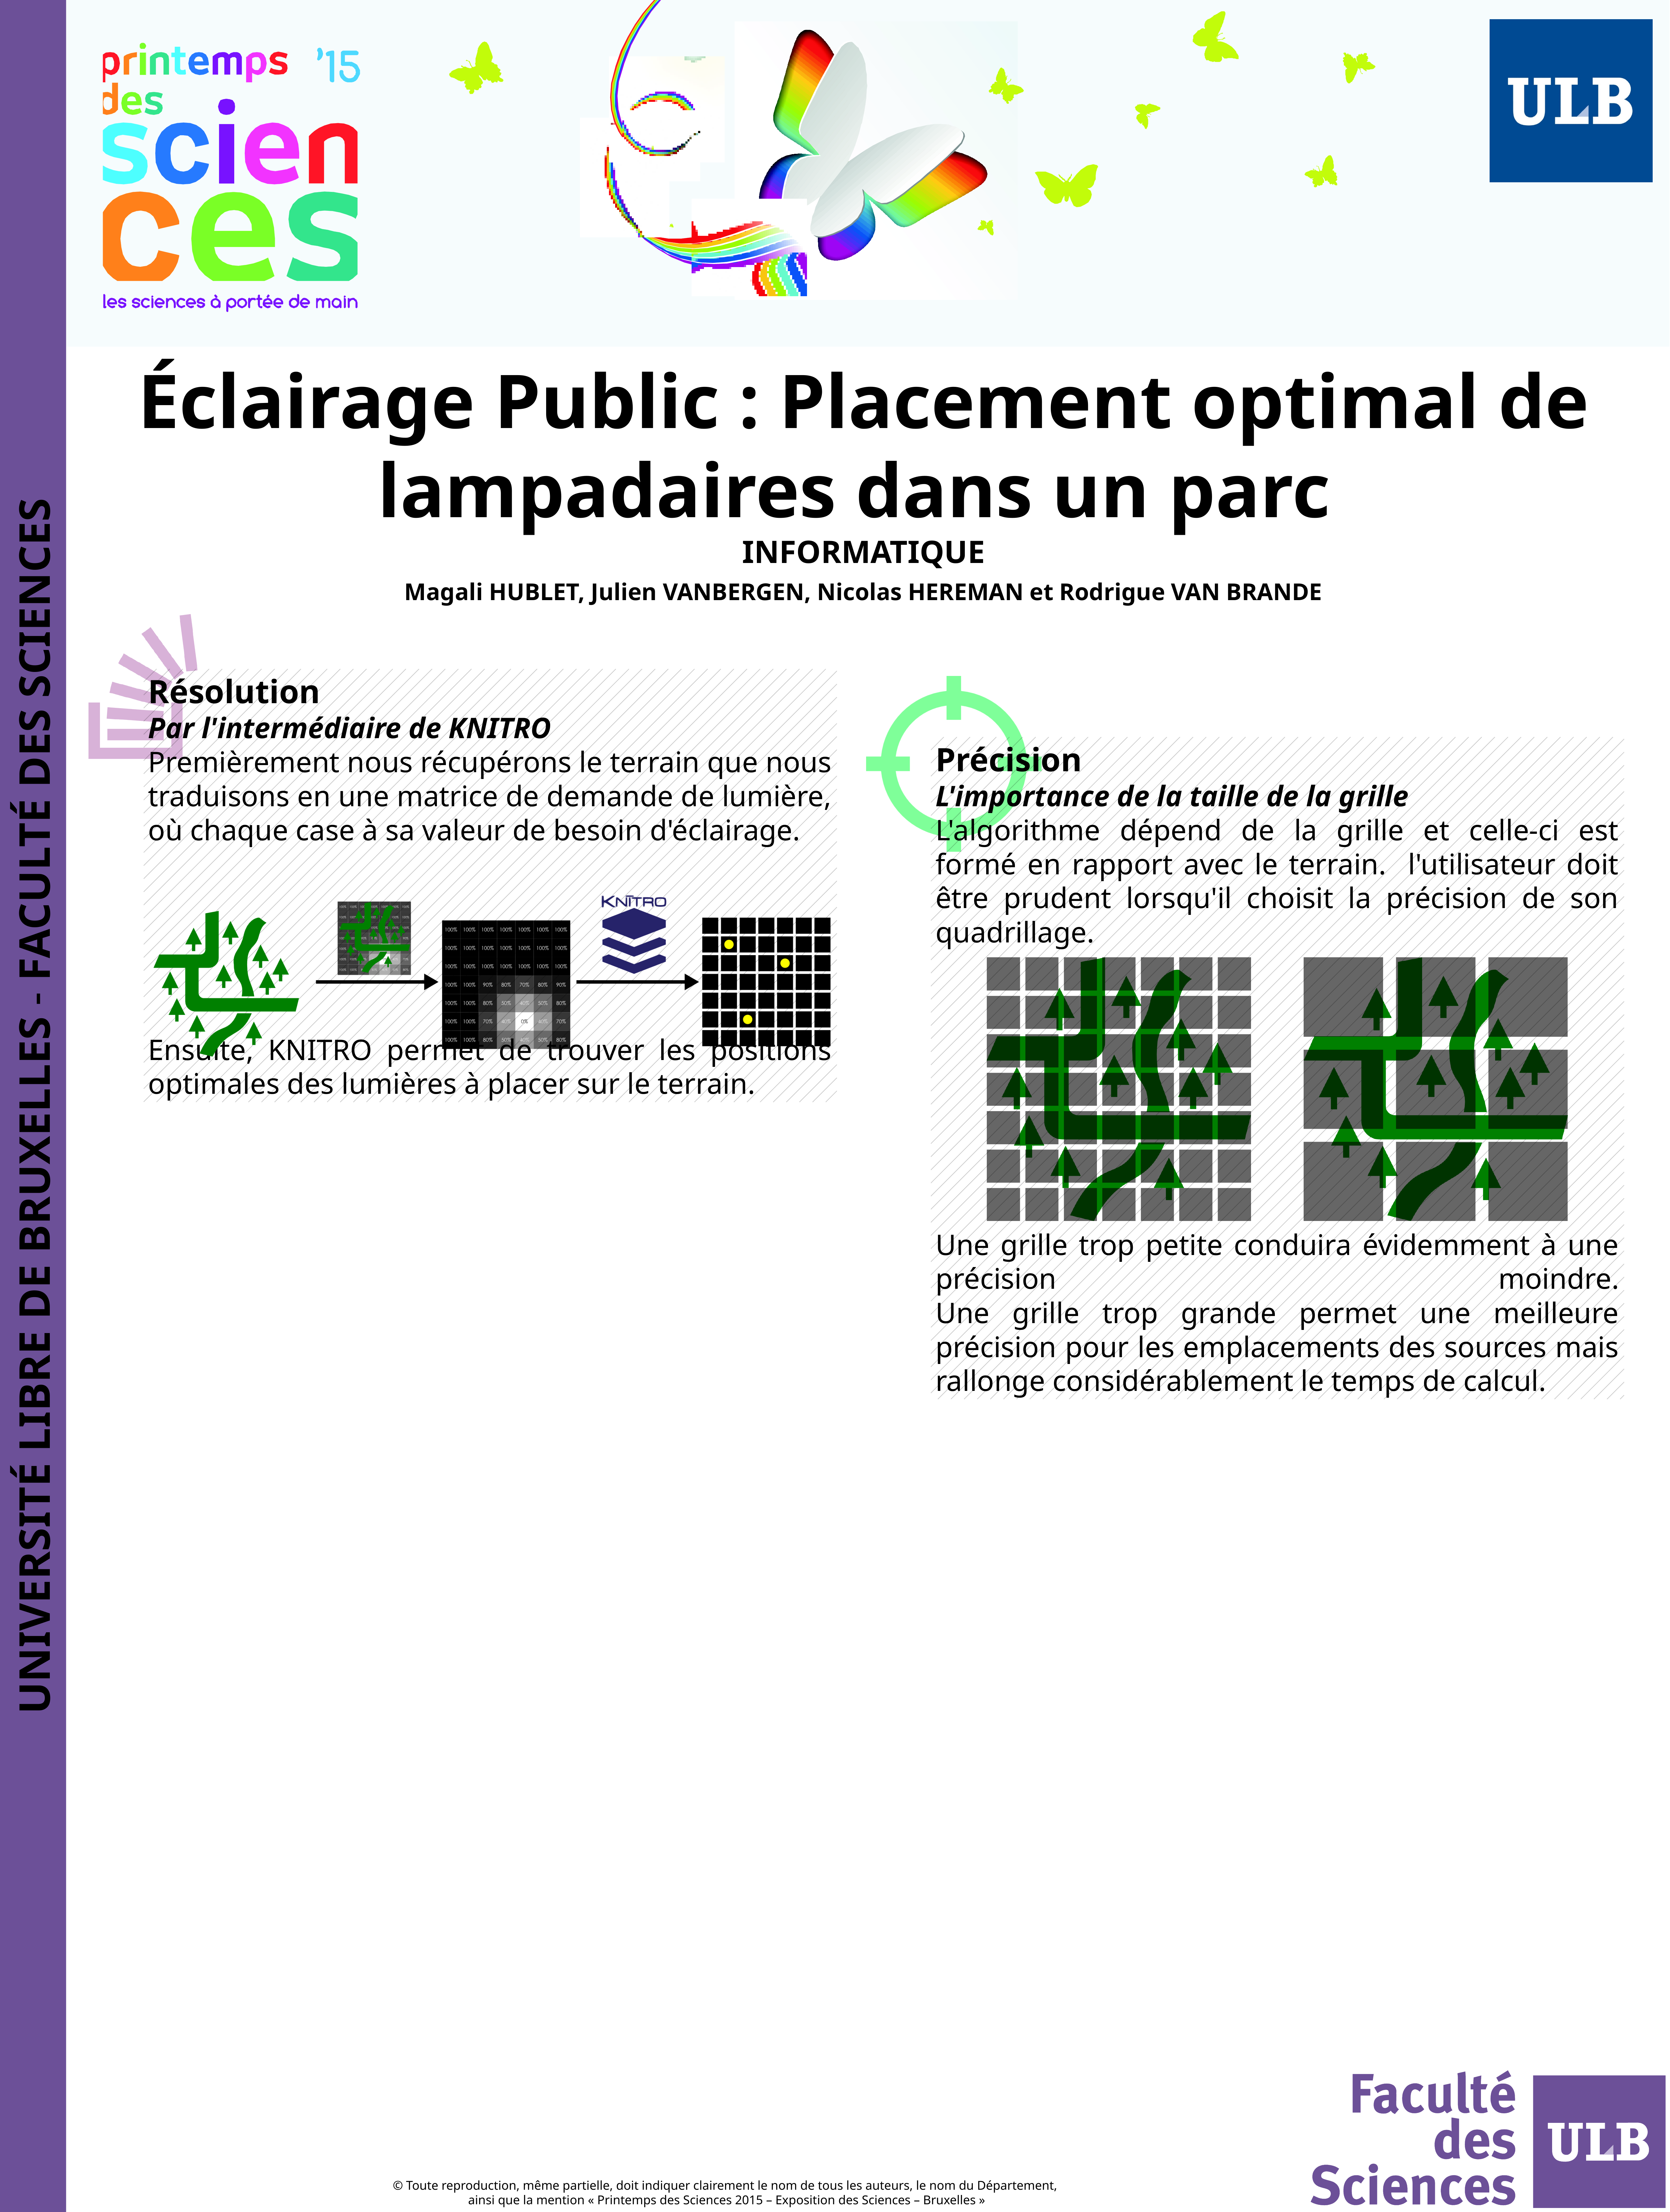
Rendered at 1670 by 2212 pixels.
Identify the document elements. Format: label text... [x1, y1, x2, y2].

picture [88, 614, 197, 759]
picture [1306, 2062, 1522, 2212]
text_box © Toute reproduction, même partielle, doit indiquer clairement le nom de tous les auteurs, le nom du Département, ainsi que la mention « Printemps des Sciences 2015 – Exposition des Sciences – Bruxelles » [319, 2175, 1135, 2212]
picture [986, 957, 1568, 1221]
picture [66, 0, 1670, 347]
text_box Éclairage Public : Placement optimal de lampadaires dans un parc INFORMATIQUE Magali HUBLET, Julien VANBERGEN, Nicolas HEREMAN et Rodrigue VAN BRANDE [103, 352, 1624, 543]
picture [866, 676, 1042, 852]
picture [1533, 2075, 1666, 2208]
text_box Résolution Par l'intermédiaire de KNITRO Premièrement nous récupérons le terrain que nous traduisons en une matrice de demande de lumière, où chaque case à sa valeur de besoin d'éclairage. Ensuite, KNITRO permet de trouver les positions optimales des lumières à placer sur le terrain. [144, 669, 837, 1102]
text_box UNIVERSITÉ LIBRE DE BRUXELLES - FACULTÉ DES SCIENCES [0, 0, 66, 2212]
text_box Précision L'importance de la taille de la grille L'algorithme dépend de la grille et celle-ci est formé en rapport avec le terrain. l'utilisateur doit être prudent lorsqu'il choisit la précision de son quadrillage. Une grille trop petite conduira évidemment à une précision moindre. Une grille trop grande permet une meilleure précision pour les emplacements des sources mais rallonge considérablement le temps de calcul. [931, 737, 1624, 1399]
picture [153, 895, 831, 1057]
